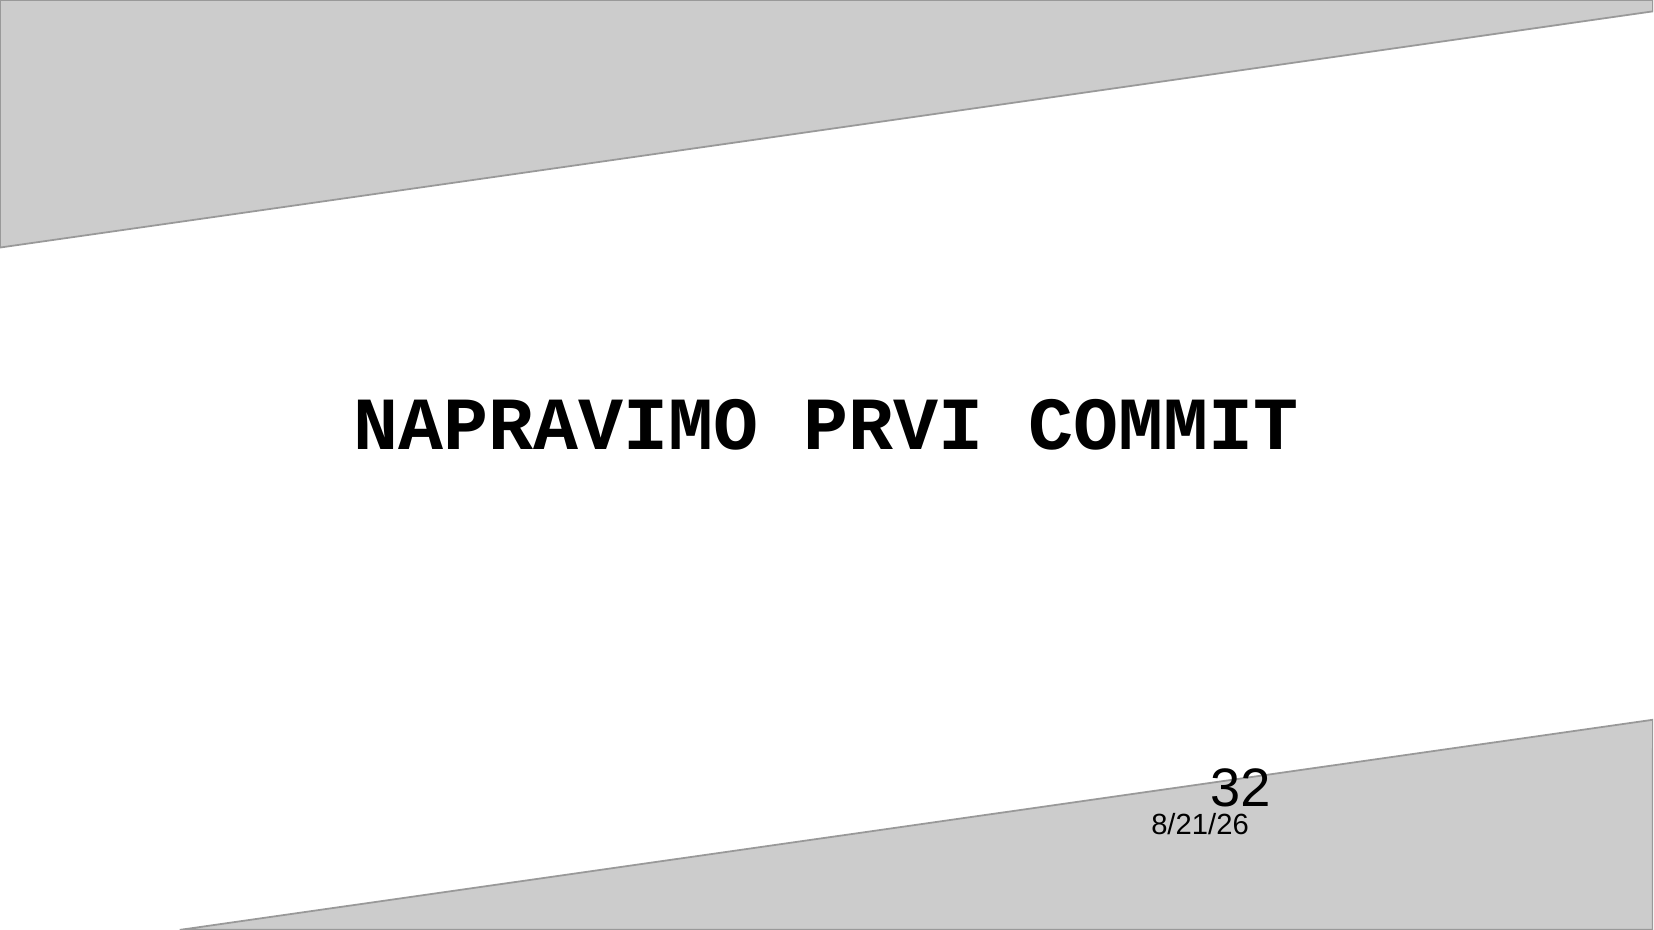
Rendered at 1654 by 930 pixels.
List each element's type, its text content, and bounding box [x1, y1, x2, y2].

text_box 7/1/2023 [1151, 805, 1624, 871]
title NAPRAVIMO PRVI COMMIT [88, 374, 1565, 466]
text_box [1210, 752, 1624, 817]
